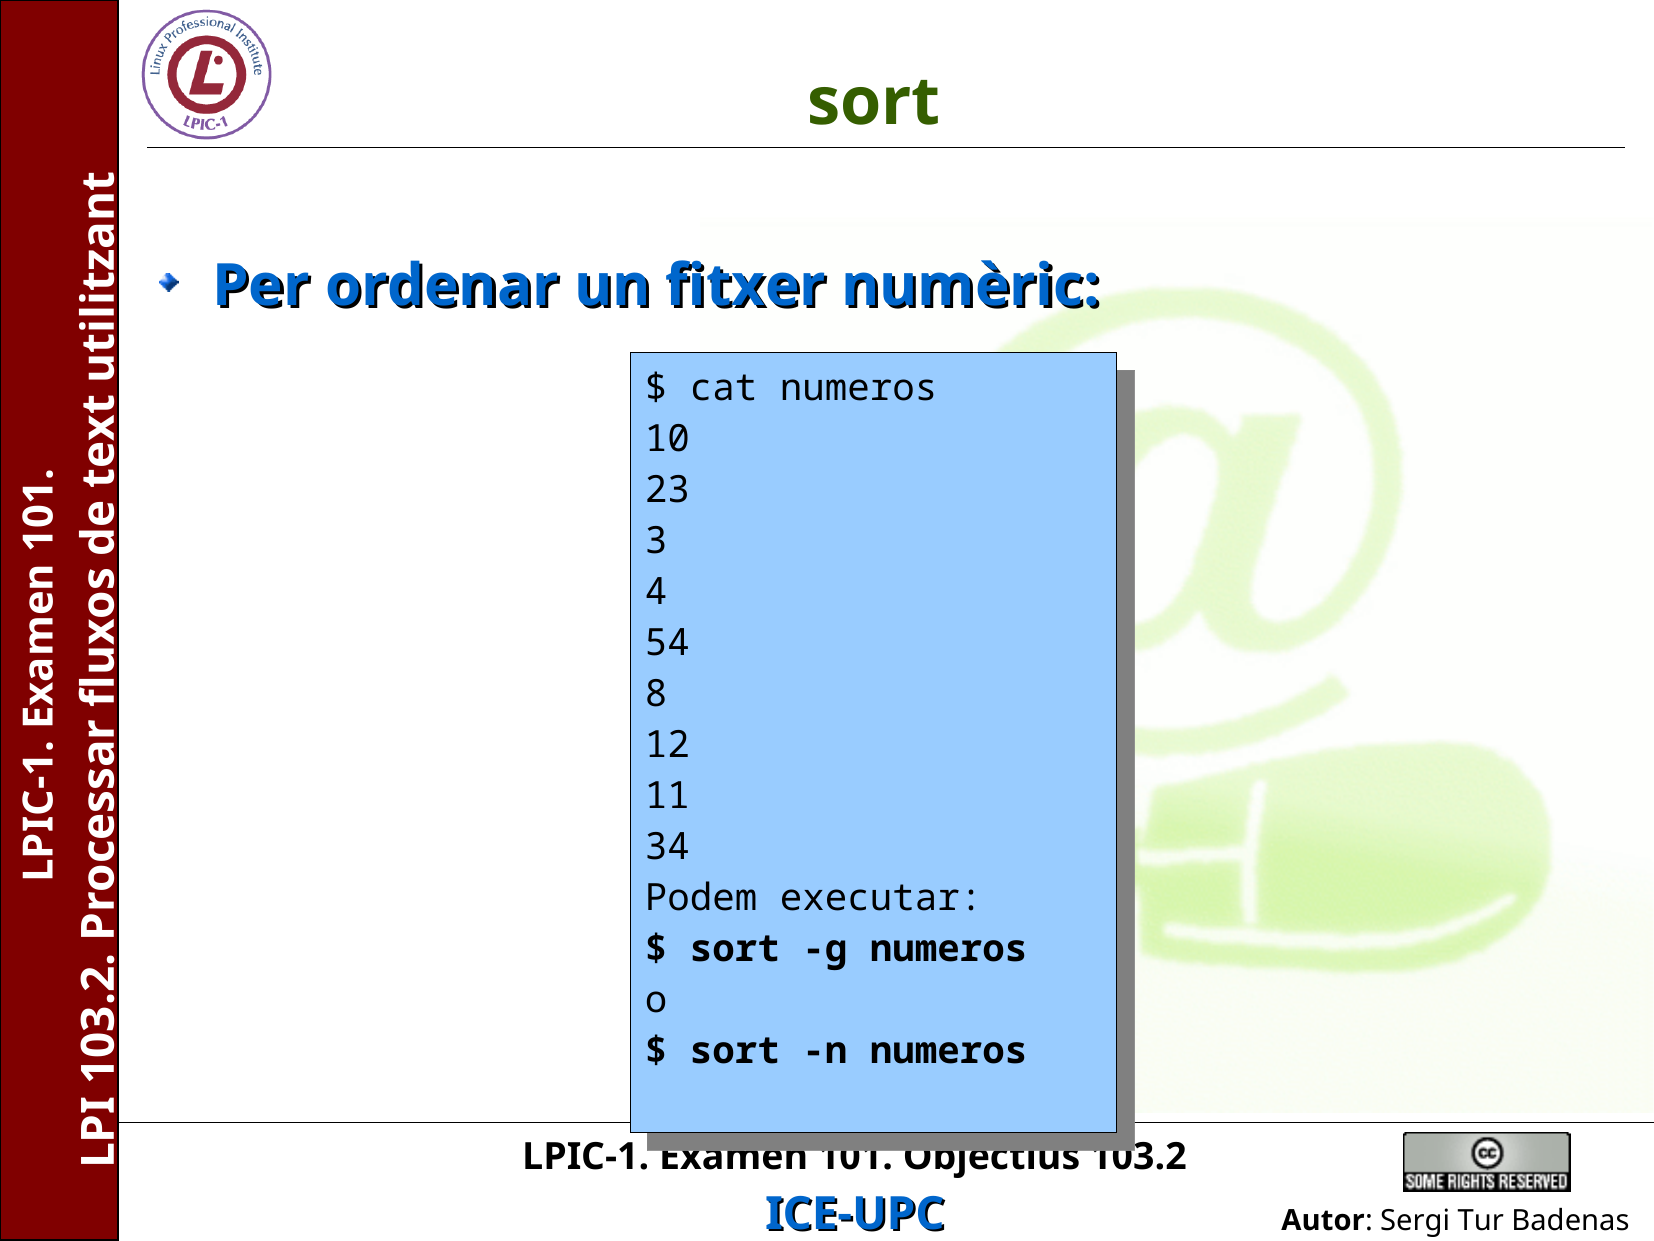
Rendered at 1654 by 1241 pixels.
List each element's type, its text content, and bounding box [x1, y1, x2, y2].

list Per ordenar un fitxer numèric: [141, 242, 1630, 1078]
text_box $ cat numeros 10 23 3 4 54 8 12 11 34 Podem executar: $ sort -g numeros o $ sort -n numeros [630, 352, 1117, 931]
picture [1403, 1132, 1571, 1192]
title sort [129, 55, 1619, 142]
picture [135, 5, 277, 55]
picture [700, 217, 1654, 1113]
